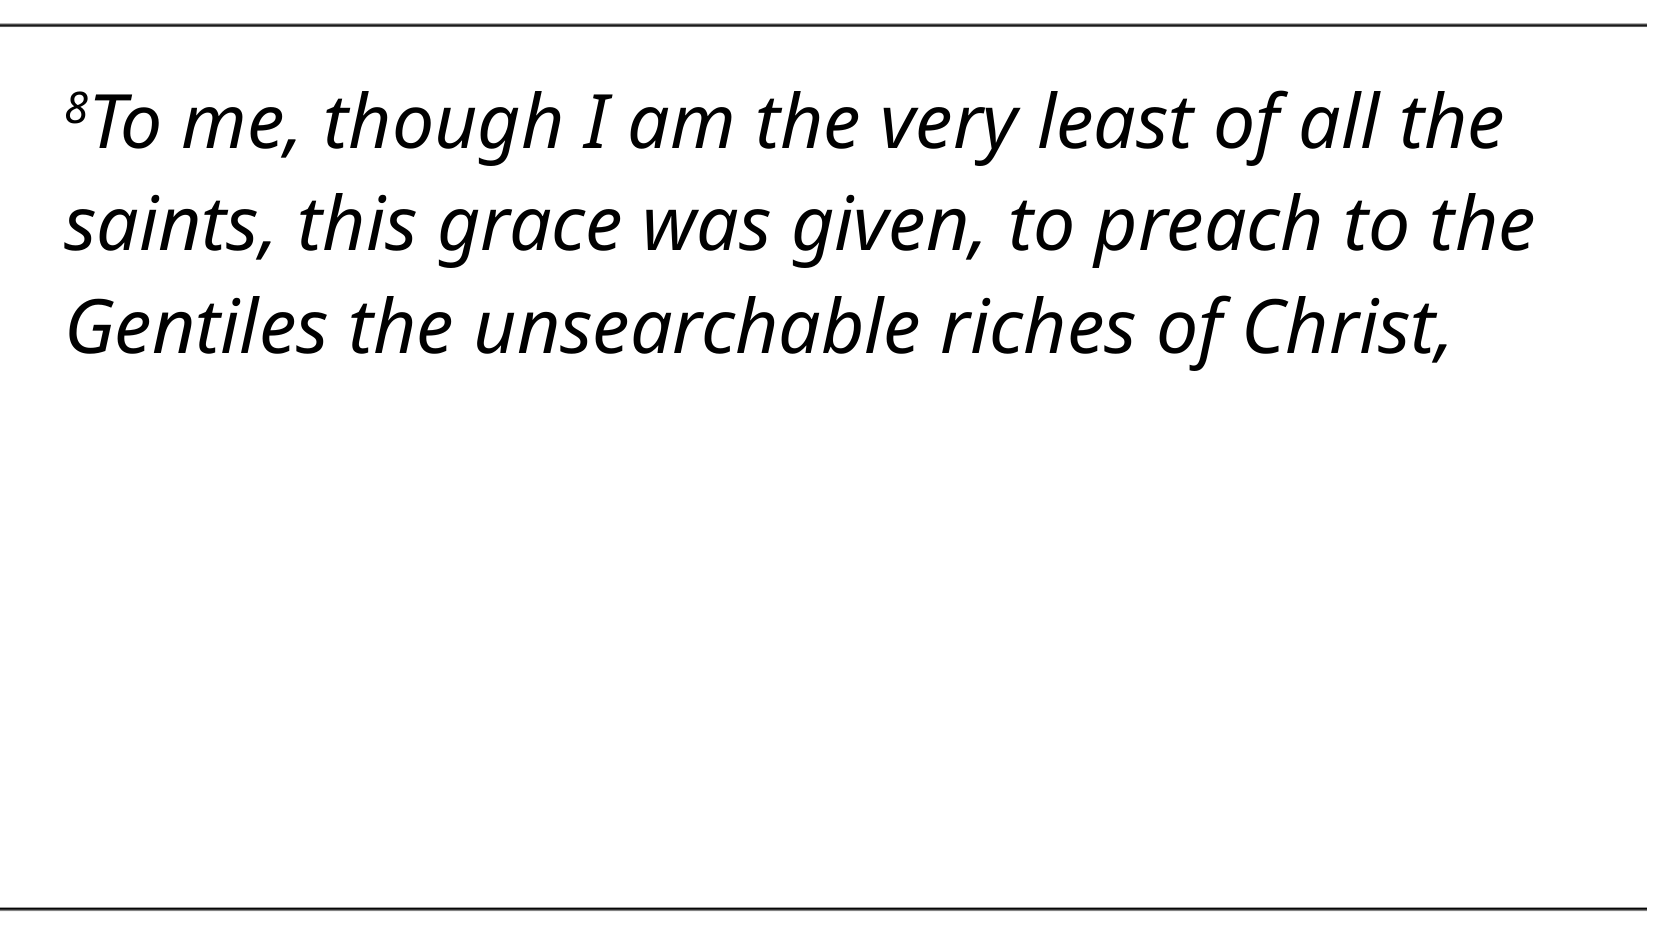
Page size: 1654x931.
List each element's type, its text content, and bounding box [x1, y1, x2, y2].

text_box 8To me, though I am the very least of all the saints, this grace was given, to preach to the Gentiles the unsearchable riches of Christ, [49, 60, 1595, 376]
picture [0, 2, 1647, 931]
